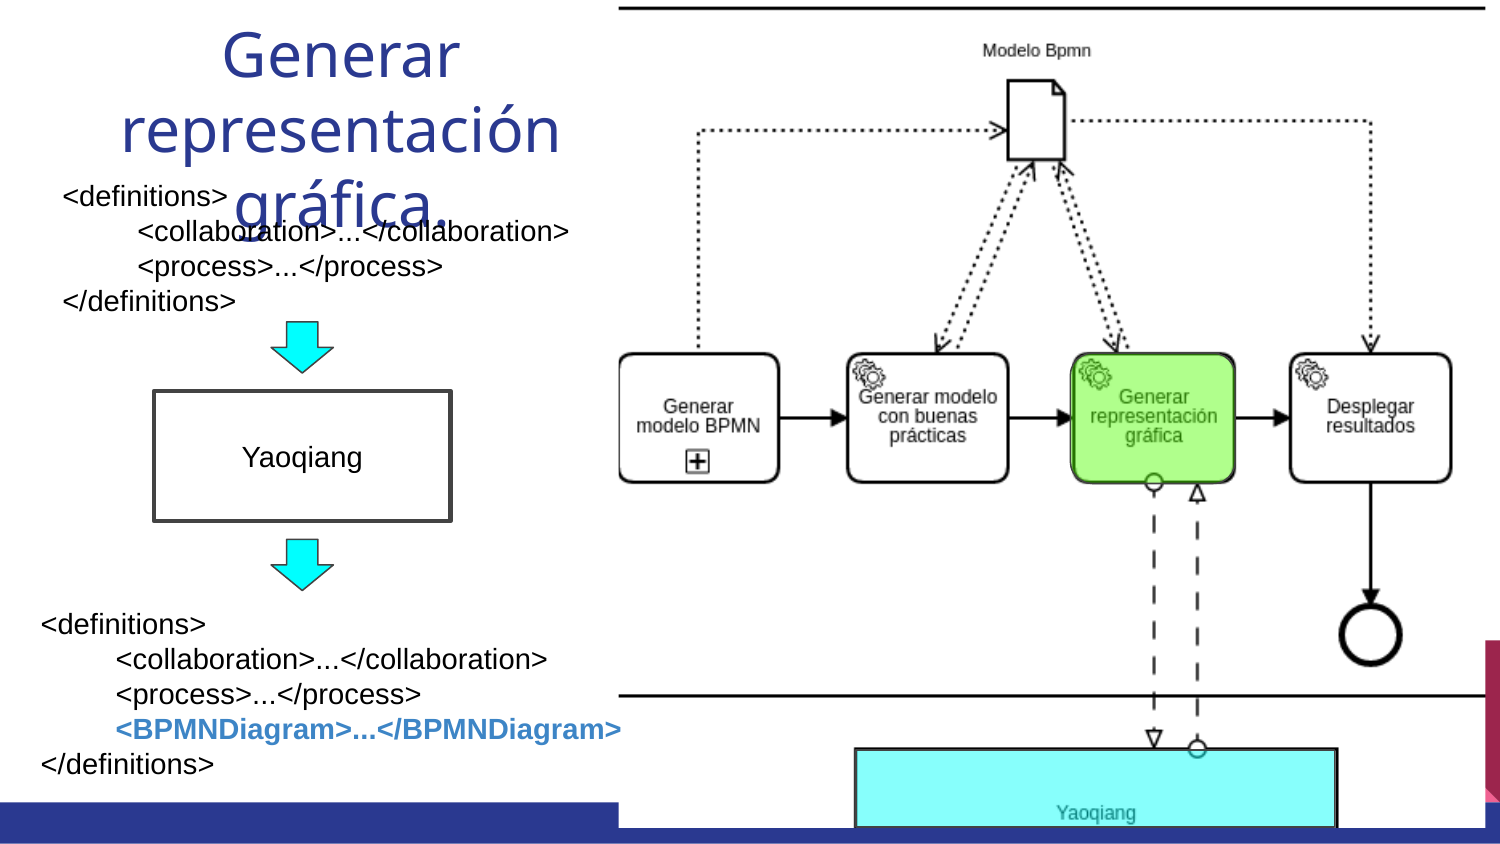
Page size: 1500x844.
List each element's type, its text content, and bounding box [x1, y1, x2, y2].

text_box [271, 539, 334, 591]
picture [618, 0, 1486, 828]
text_box <definitions> <collaboration>...</collaboration> <process>...</process> </definitions> [47, 162, 637, 322]
text_box [856, 750, 1335, 828]
title Generar representación gráfica. [1, 0, 683, 100]
text_box <definitions> <collaboration>...</collaboration> <process>...</process> <BPMNDiagram>...</BPMNDiagram> </definitions> [25, 590, 755, 806]
text_box Yaoqiang [154, 391, 451, 521]
text_box [1070, 353, 1236, 484]
text_box [271, 321, 334, 374]
